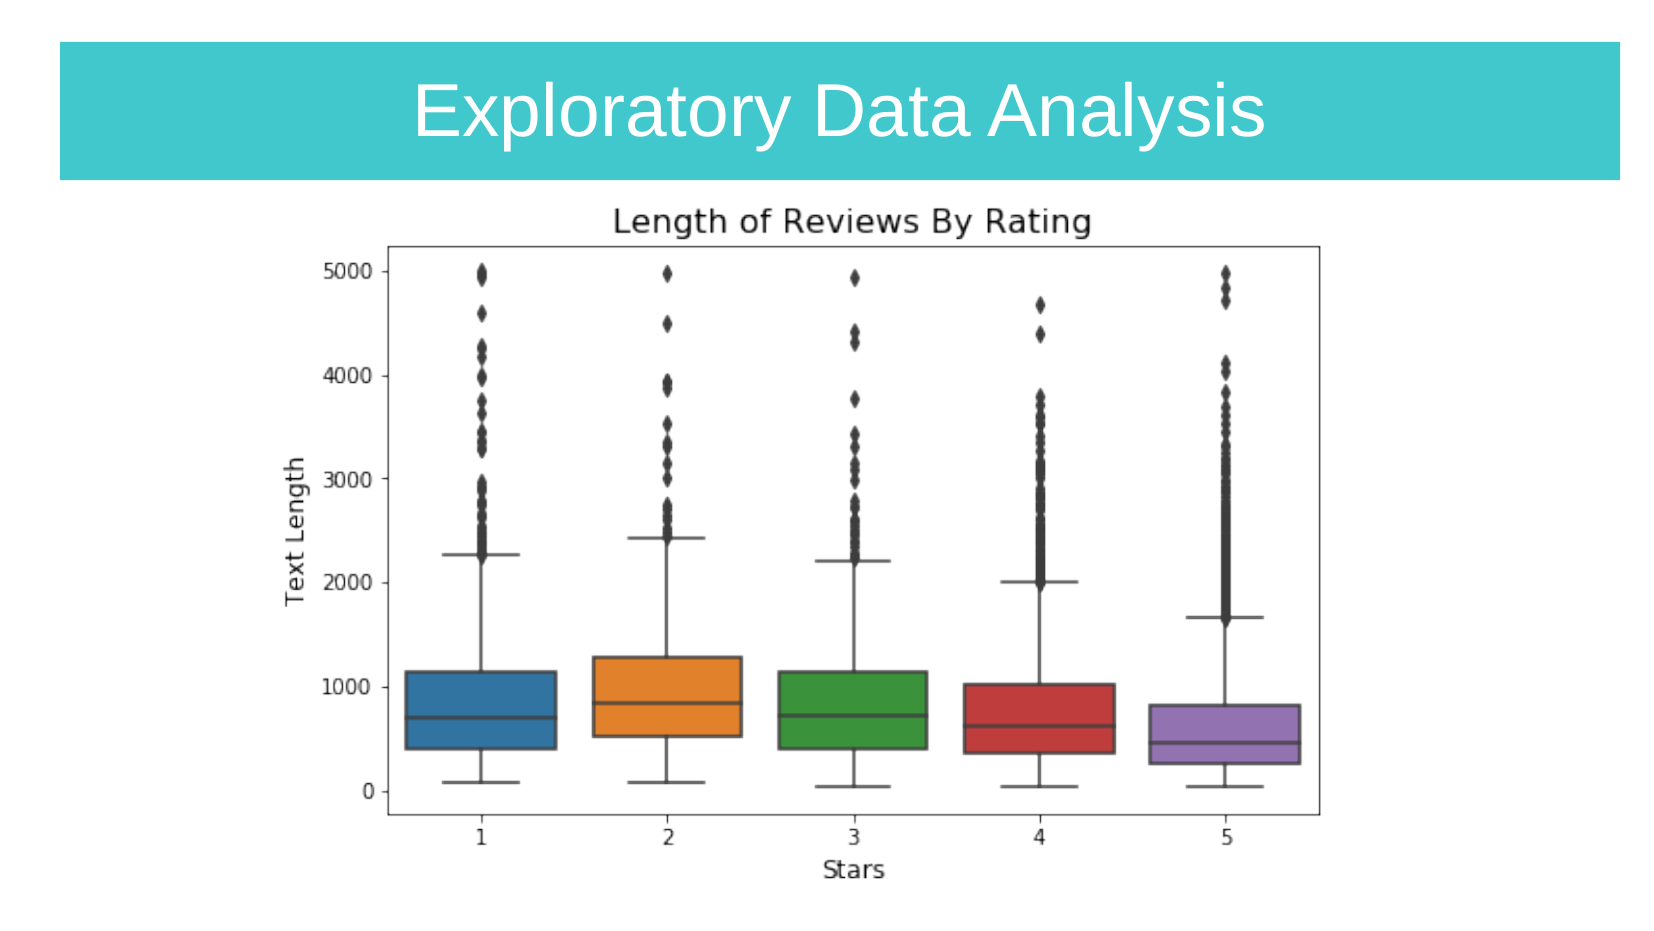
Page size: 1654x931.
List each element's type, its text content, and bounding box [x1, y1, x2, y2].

picture [271, 194, 1340, 900]
title Exploratory Data Analysis [60, 41, 1621, 181]
